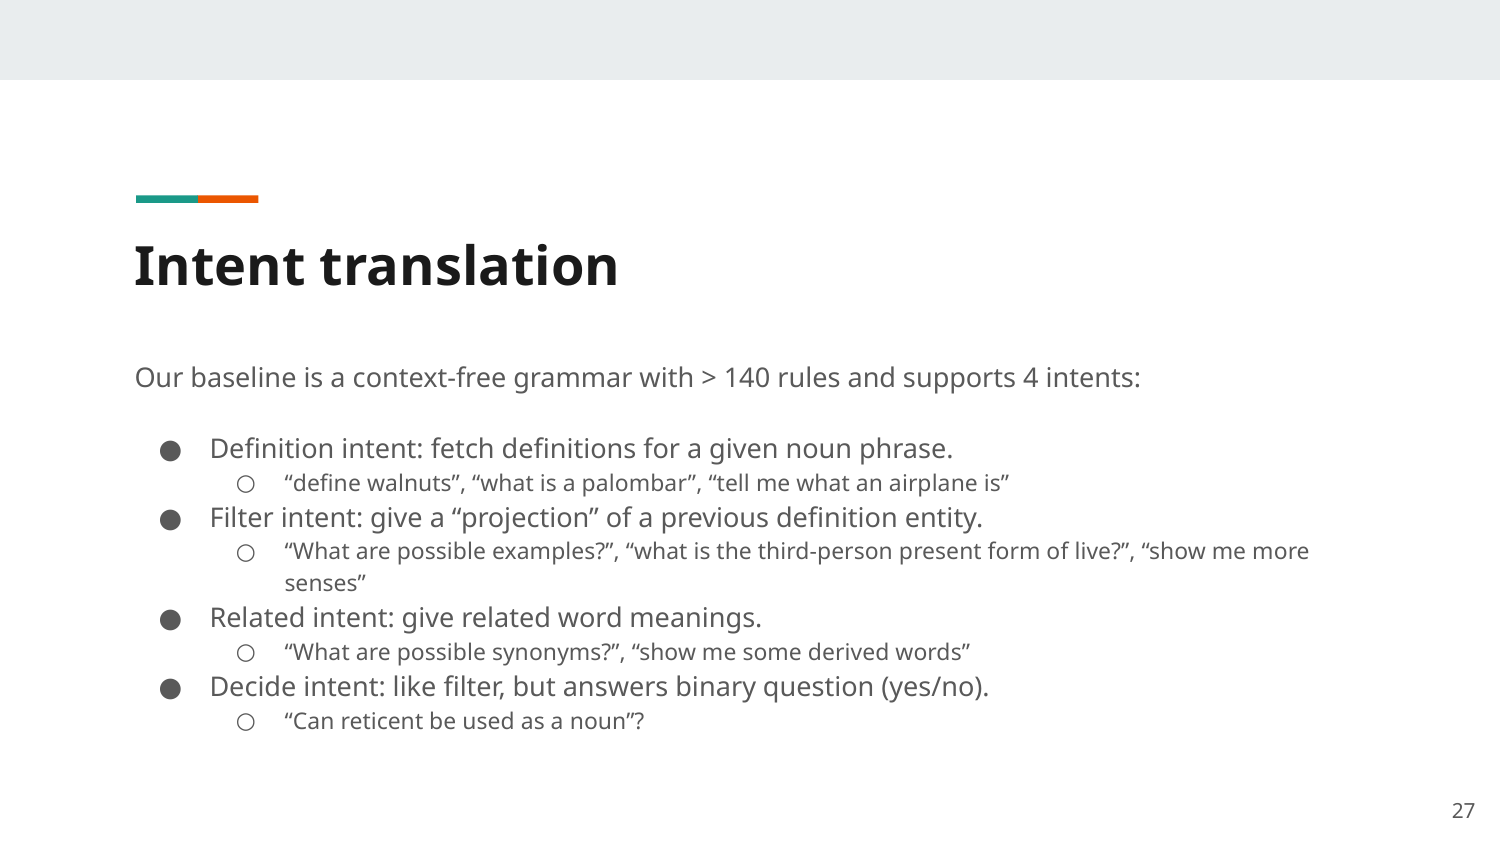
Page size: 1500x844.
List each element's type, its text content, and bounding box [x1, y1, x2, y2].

title Intent translation [119, 216, 1381, 305]
slide_number <number> [1400, 779, 1491, 844]
list Our baseline is a context-free grammar with > 140 rules and supports 4 intents: Definition intent: fetch definitions for a given noun phrase. “define walnuts”, “what is a palombar”, “tell me what an airplane is” Filter intent: give a “projection” of a previous definition entity. “What are possible examples?”, “what is the third-person present form of live?”, “show me more senses” Related intent: give related word meanings. “What are possible synonyms?”, “show me some derived words” Decide intent: like filter, but answers binary question (yes/no). “Can reticent be used as a noun”? [119, 341, 1381, 712]
